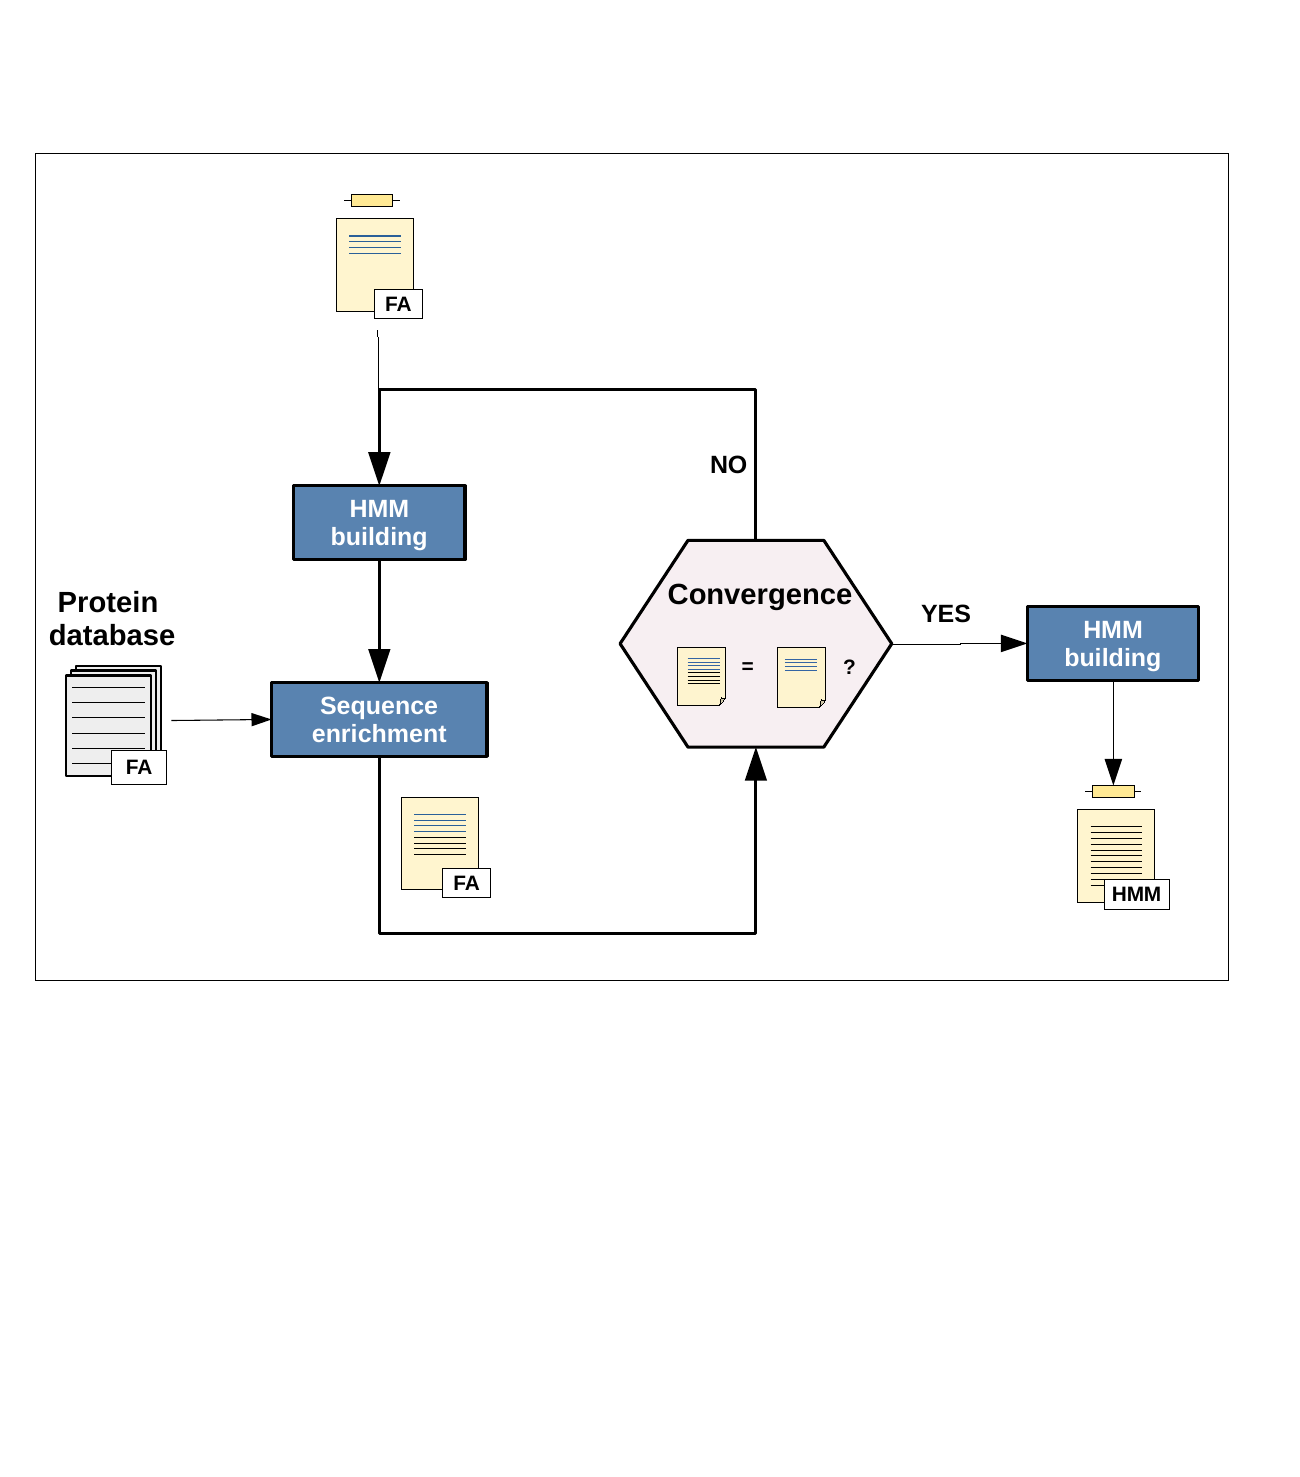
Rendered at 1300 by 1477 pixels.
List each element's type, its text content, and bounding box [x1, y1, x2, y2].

text_box Protein database [23, 578, 201, 660]
text_box HMM [1104, 879, 1170, 910]
text_box [620, 619, 892, 748]
text_box [668, 540, 844, 570]
text_box HMM building [1027, 606, 1199, 681]
text_box FA [111, 750, 167, 785]
text_box FA [442, 868, 491, 898]
text_box [65, 666, 162, 776]
text_box NO [687, 443, 771, 487]
text_box = [718, 647, 777, 710]
text_box [401, 797, 479, 890]
text_box [1077, 809, 1155, 903]
text_box HMM building [293, 485, 466, 560]
text_box YES [889, 592, 1003, 636]
text_box [1092, 785, 1135, 798]
text_box FA [374, 289, 423, 319]
text_box ? [815, 647, 884, 710]
text_box Sequence enrichment [271, 682, 488, 757]
text_box [336, 218, 414, 312]
text_box Convergence [636, 570, 884, 625]
text_box [351, 194, 393, 207]
